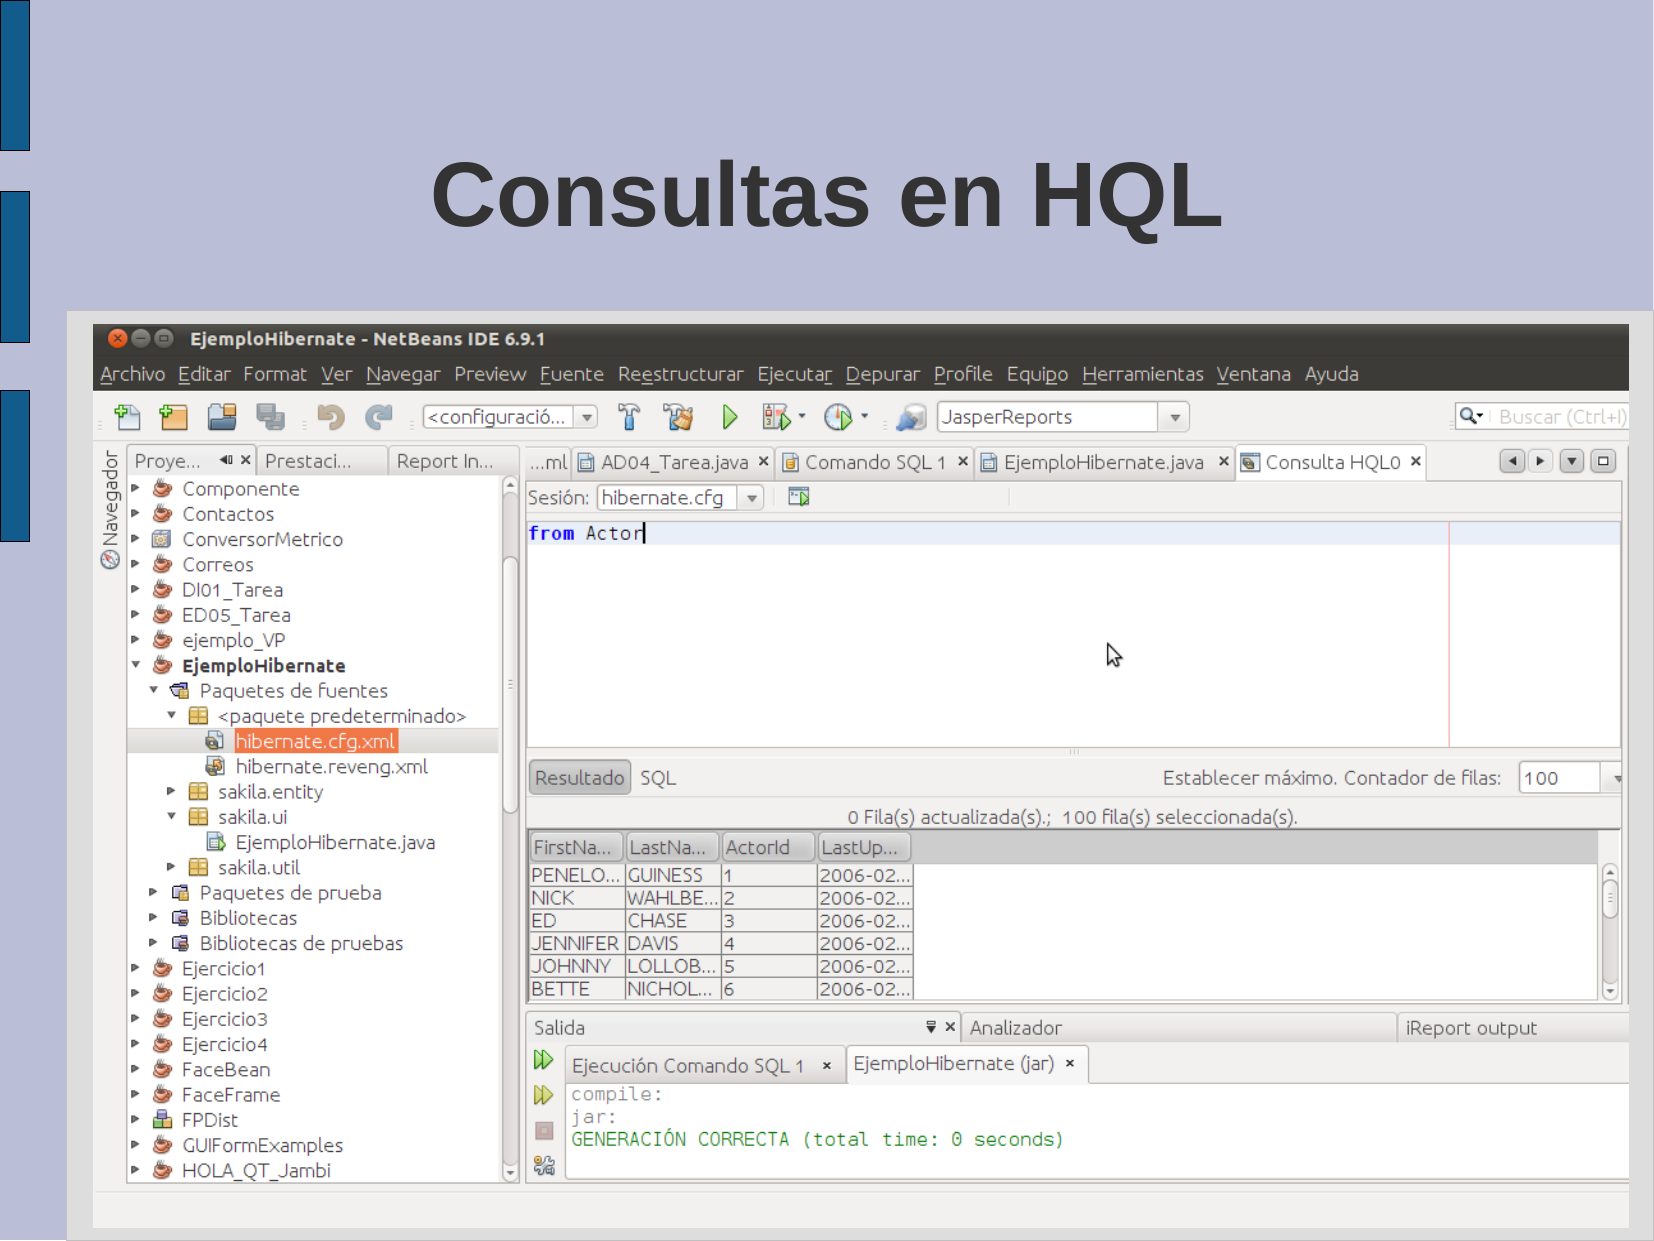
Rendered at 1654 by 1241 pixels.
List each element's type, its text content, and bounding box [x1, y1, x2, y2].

picture [93, 324, 1629, 1228]
title Consultas en HQL [121, 98, 1534, 291]
